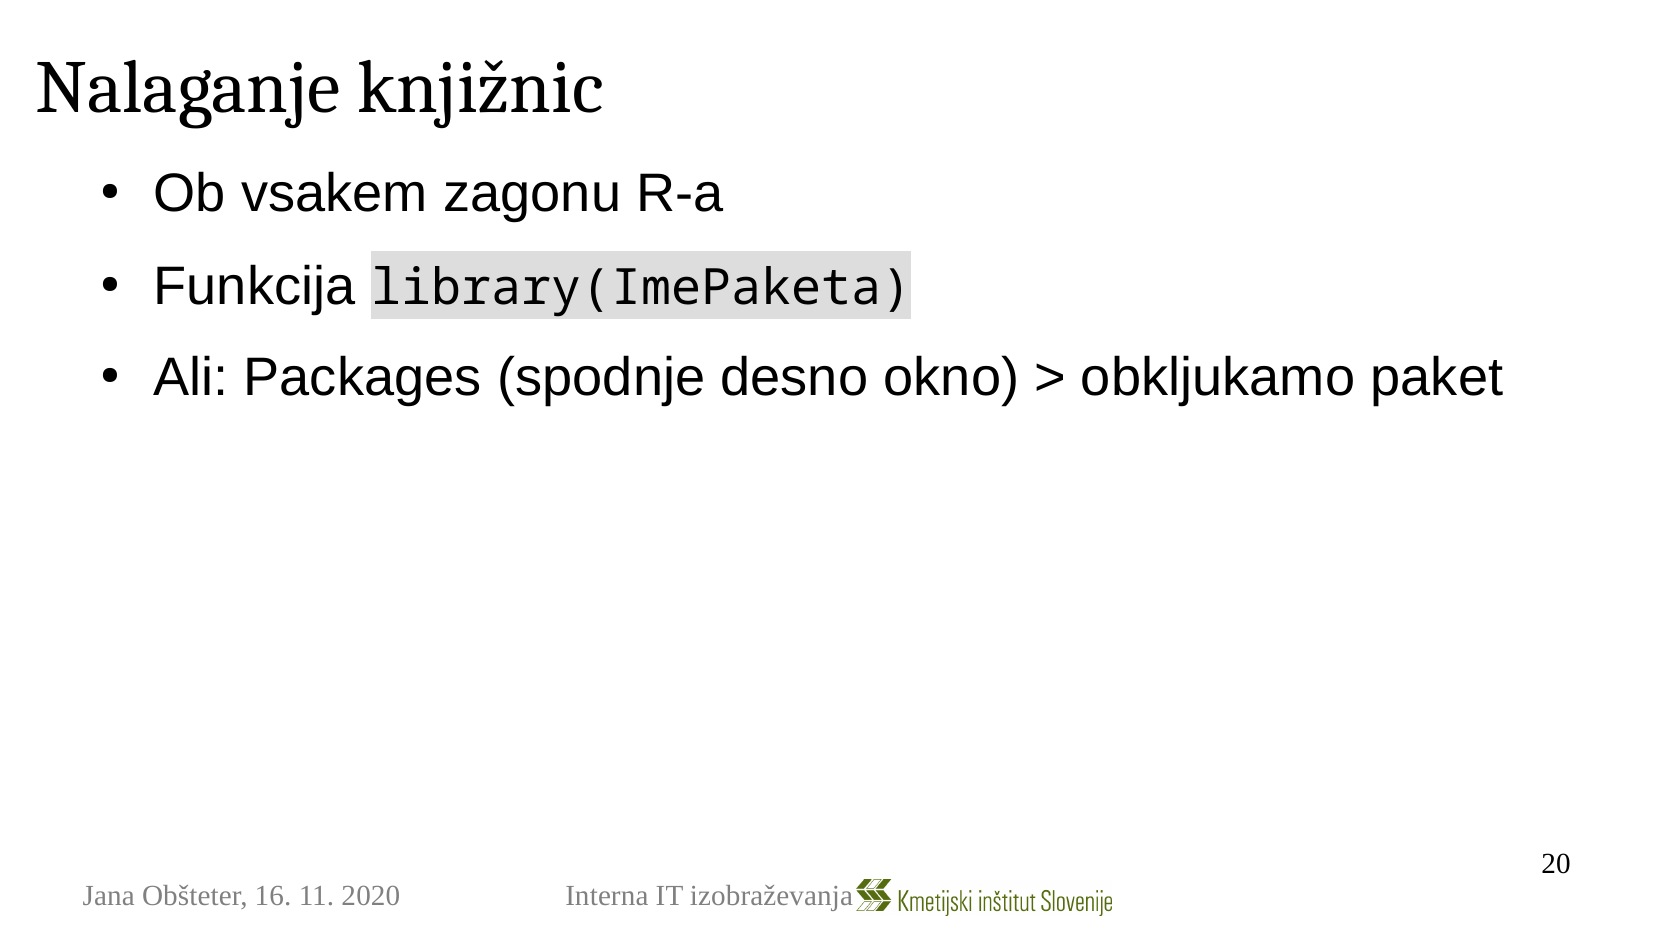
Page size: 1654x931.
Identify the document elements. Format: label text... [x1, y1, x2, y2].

list Ob vsakem zagonu R-a Funkcija library(ImePaketa) Ali: Packages (spodnje desno okno) > obkljukamo paket [82, 153, 1571, 758]
title Nalaganje knjižnic [35, 21, 1524, 154]
picture [856, 879, 1112, 916]
